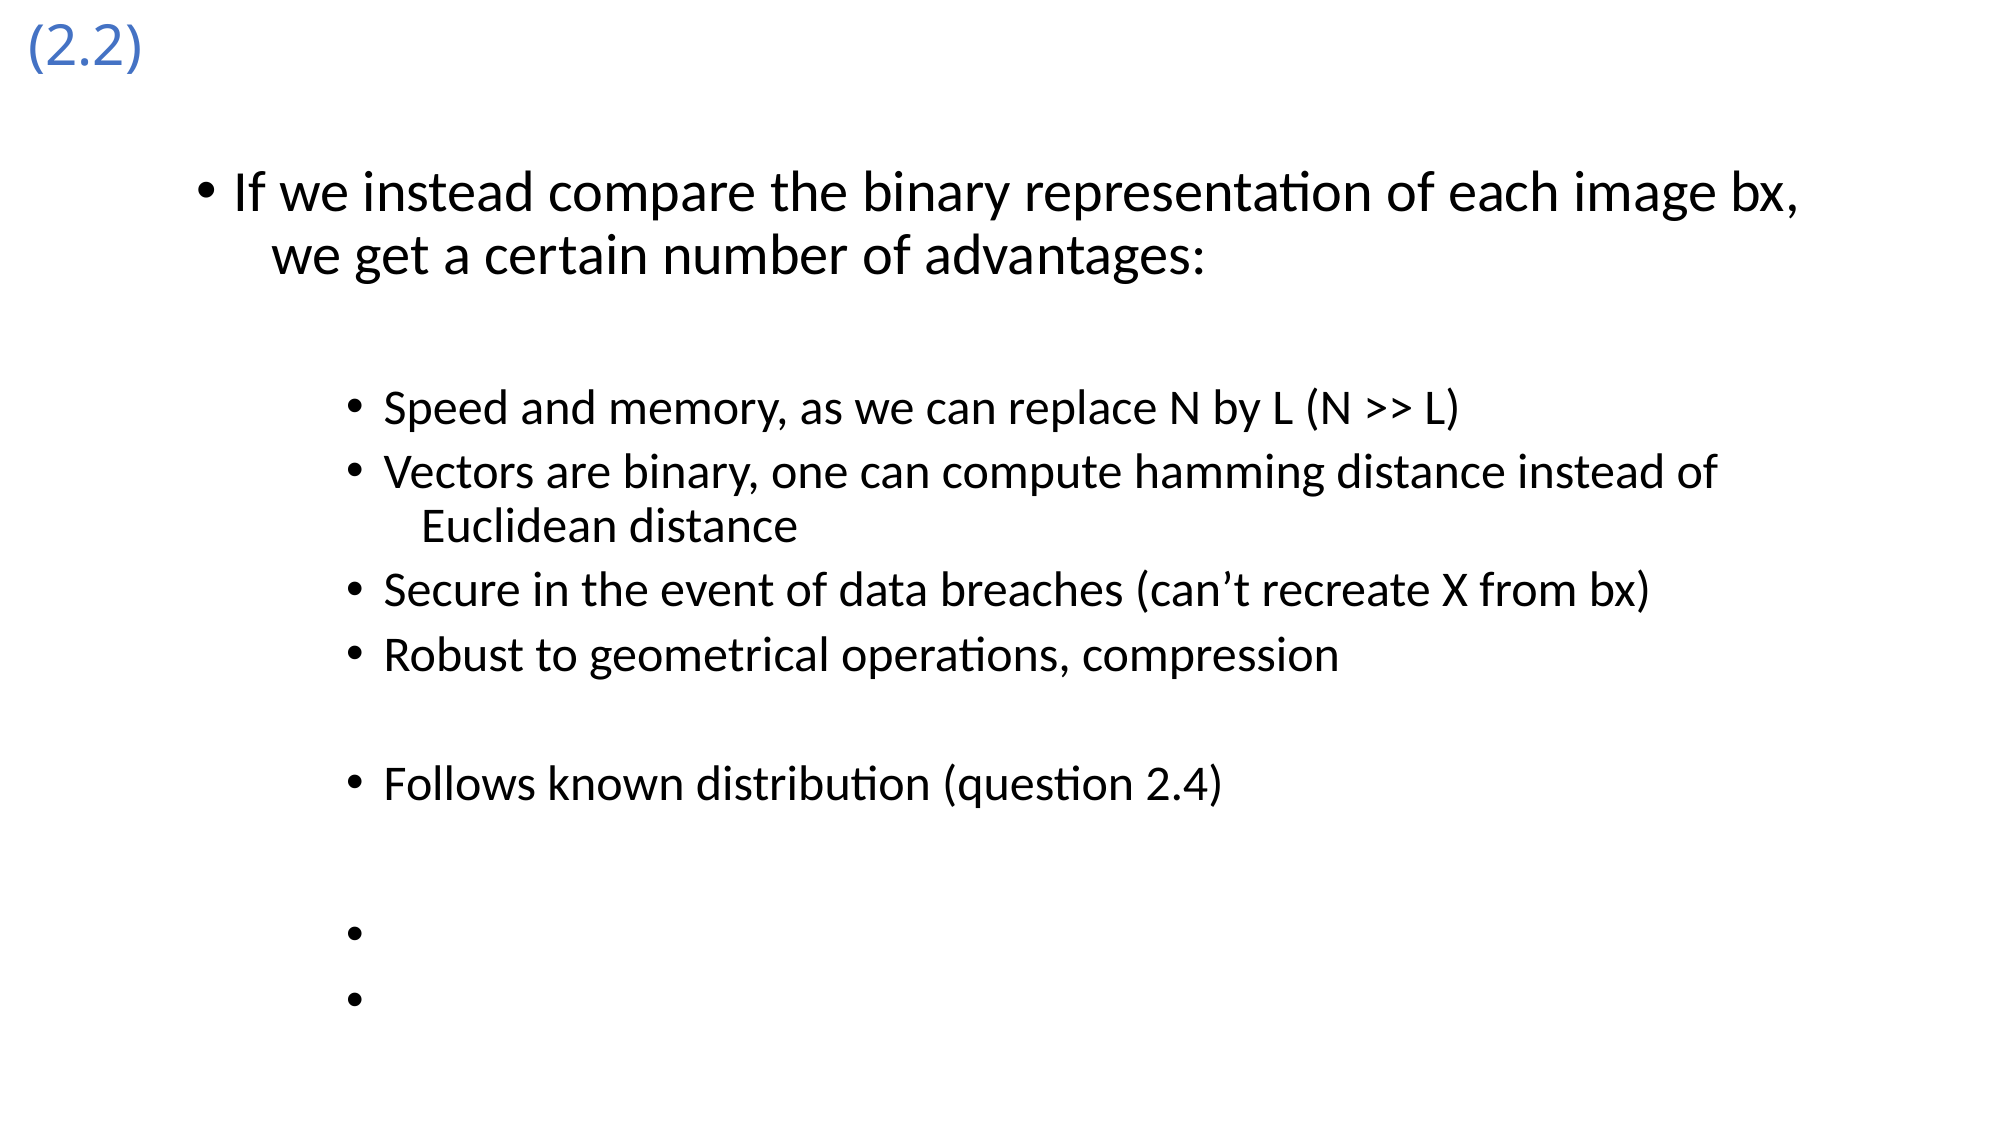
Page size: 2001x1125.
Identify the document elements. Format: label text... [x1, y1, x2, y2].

title (2.2) [13, 9, 160, 92]
text_box If we instead compare the binary representation of each image bx, we get a certain number of advantages: Speed and memory, as we can replace N by L (N >> L) Vectors are binary, one can compute hamming distance instead of Euclidean distance Secure in the event of data breaches (can’t recreate X from bx) Robust to geometrical operations, compression Follows known distribution (question 2.4) [181, 153, 1819, 888]
